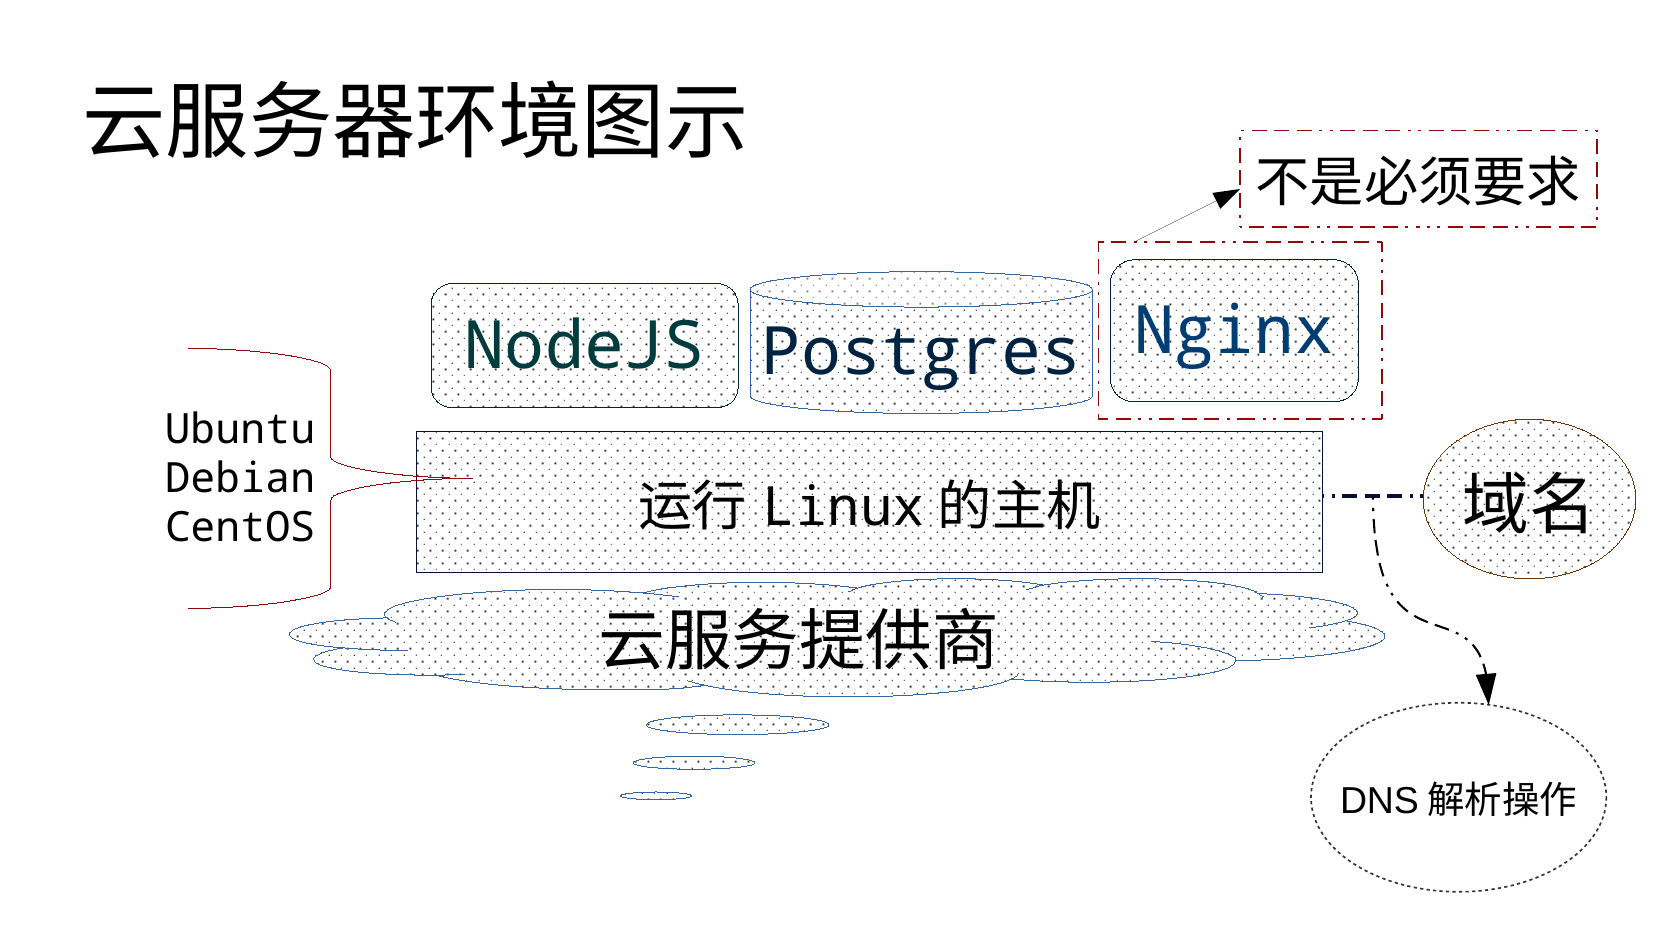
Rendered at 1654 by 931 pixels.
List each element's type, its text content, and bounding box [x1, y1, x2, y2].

title 云服务器环境图示 [82, 37, 1571, 193]
text_box Ubuntu Debian CentOS [188, 348, 473, 609]
text_box NodeJS [431, 283, 739, 408]
text_box 域名 [1423, 419, 1636, 579]
text_box Nginx [1110, 259, 1359, 402]
text_box Postgres [750, 291, 1093, 414]
text_box 云服务提供商 [633, 756, 755, 770]
text_box DNS解析操作 [1311, 702, 1607, 892]
text_box 云服务提供商 [646, 714, 829, 735]
text_box 云服务提供商 [289, 578, 1385, 697]
text_box 不是必须要求 [1240, 130, 1597, 228]
text_box 运行Linux的主机 [416, 431, 1323, 573]
text_box 云服务提供商 [620, 791, 692, 800]
